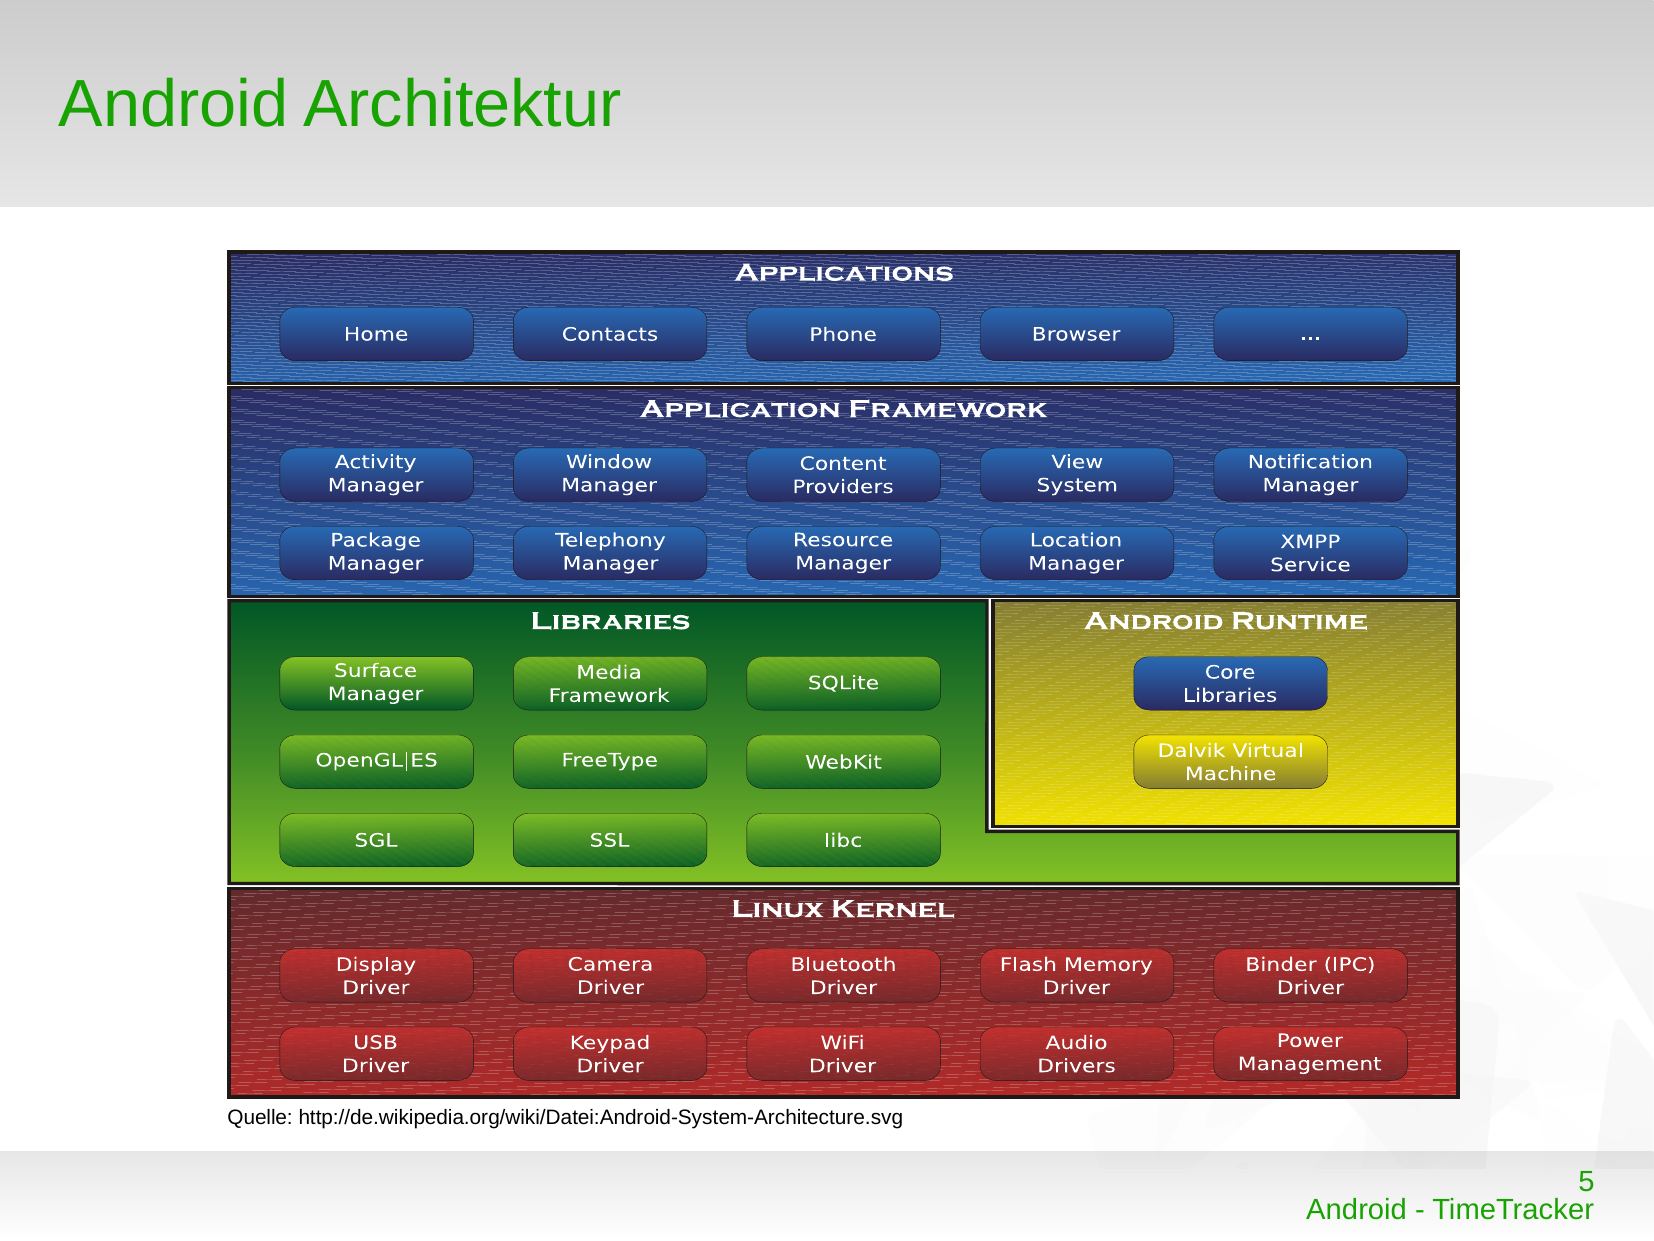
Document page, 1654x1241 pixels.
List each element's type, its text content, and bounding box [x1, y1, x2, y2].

title Android Architektur [59, 29, 1595, 178]
picture [224, 248, 1654, 1169]
text_box Quelle: http://de.wikipedia.org/wiki/Datei:Android-System-Architecture.svg [212, 1098, 1571, 1137]
